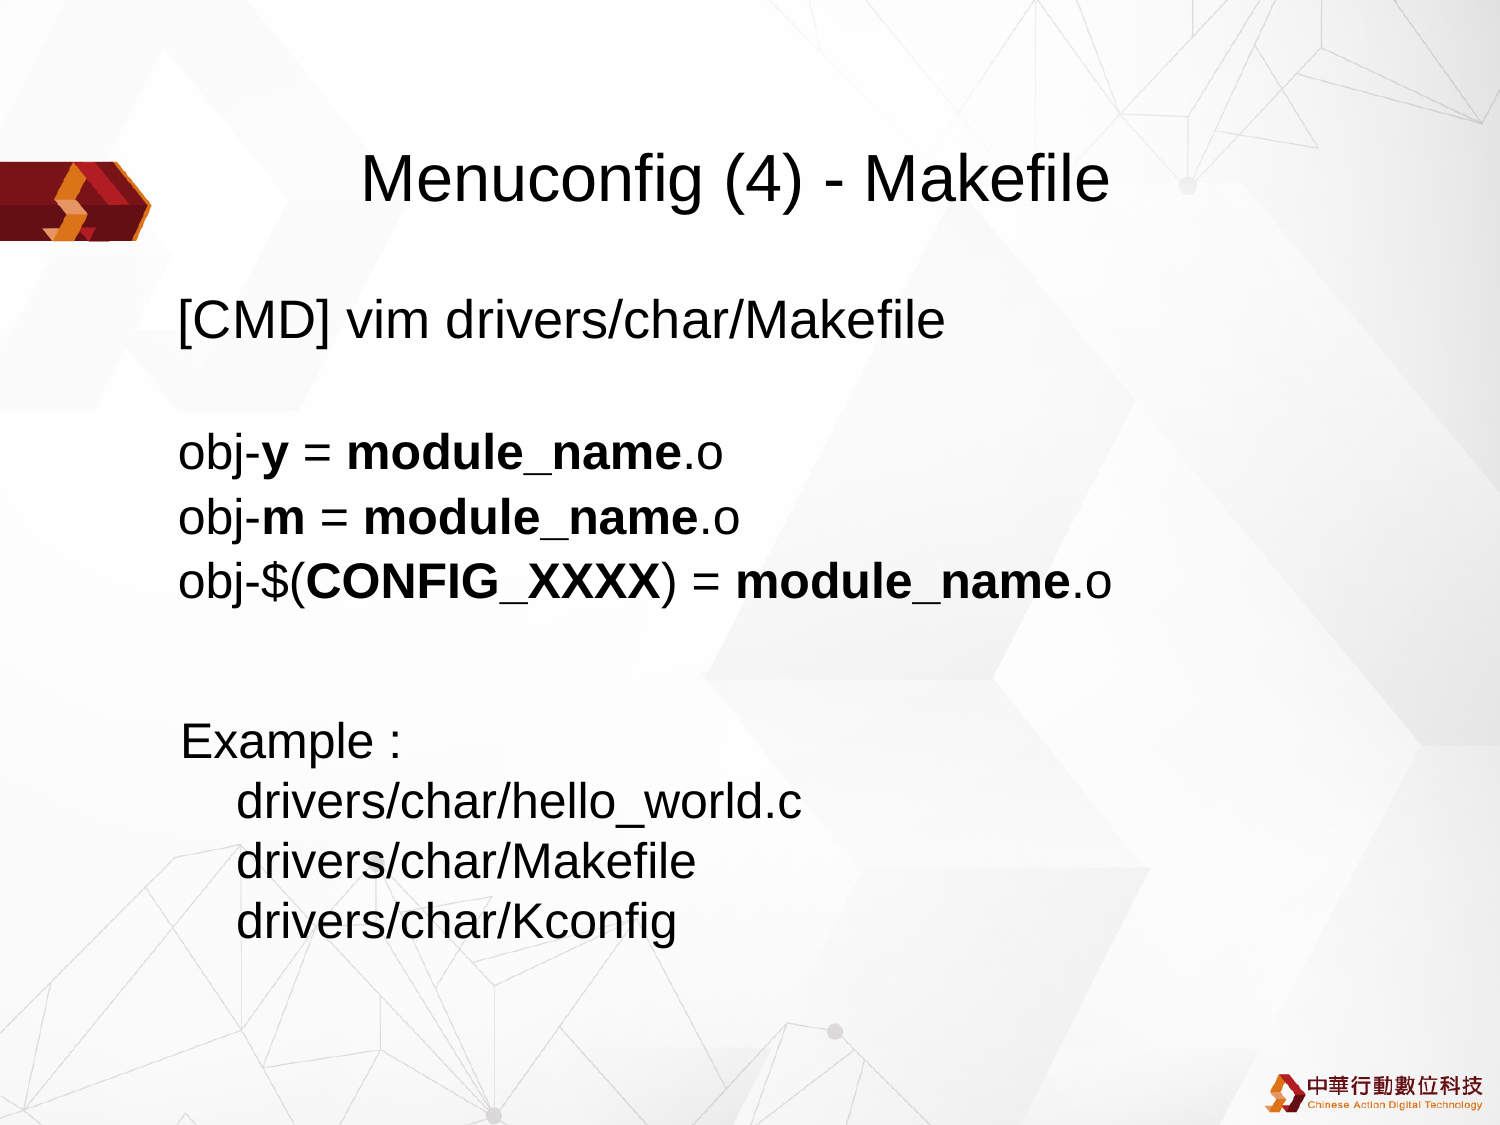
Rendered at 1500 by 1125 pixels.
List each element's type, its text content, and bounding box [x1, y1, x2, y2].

picture [0, 0, 1500, 1125]
list [CMD] vim drivers/char/Makefile obj-y = module_name.o obj-m = module_name.o obj-$(CONFIG_XXXX) = module_name.o [107, 290, 1425, 943]
title Menuconfig (4) - Makefile [107, 101, 1367, 255]
text_box Example : drivers/char/hello_world.c drivers/char/Makefile drivers/char/Kconfig [165, 701, 1255, 968]
